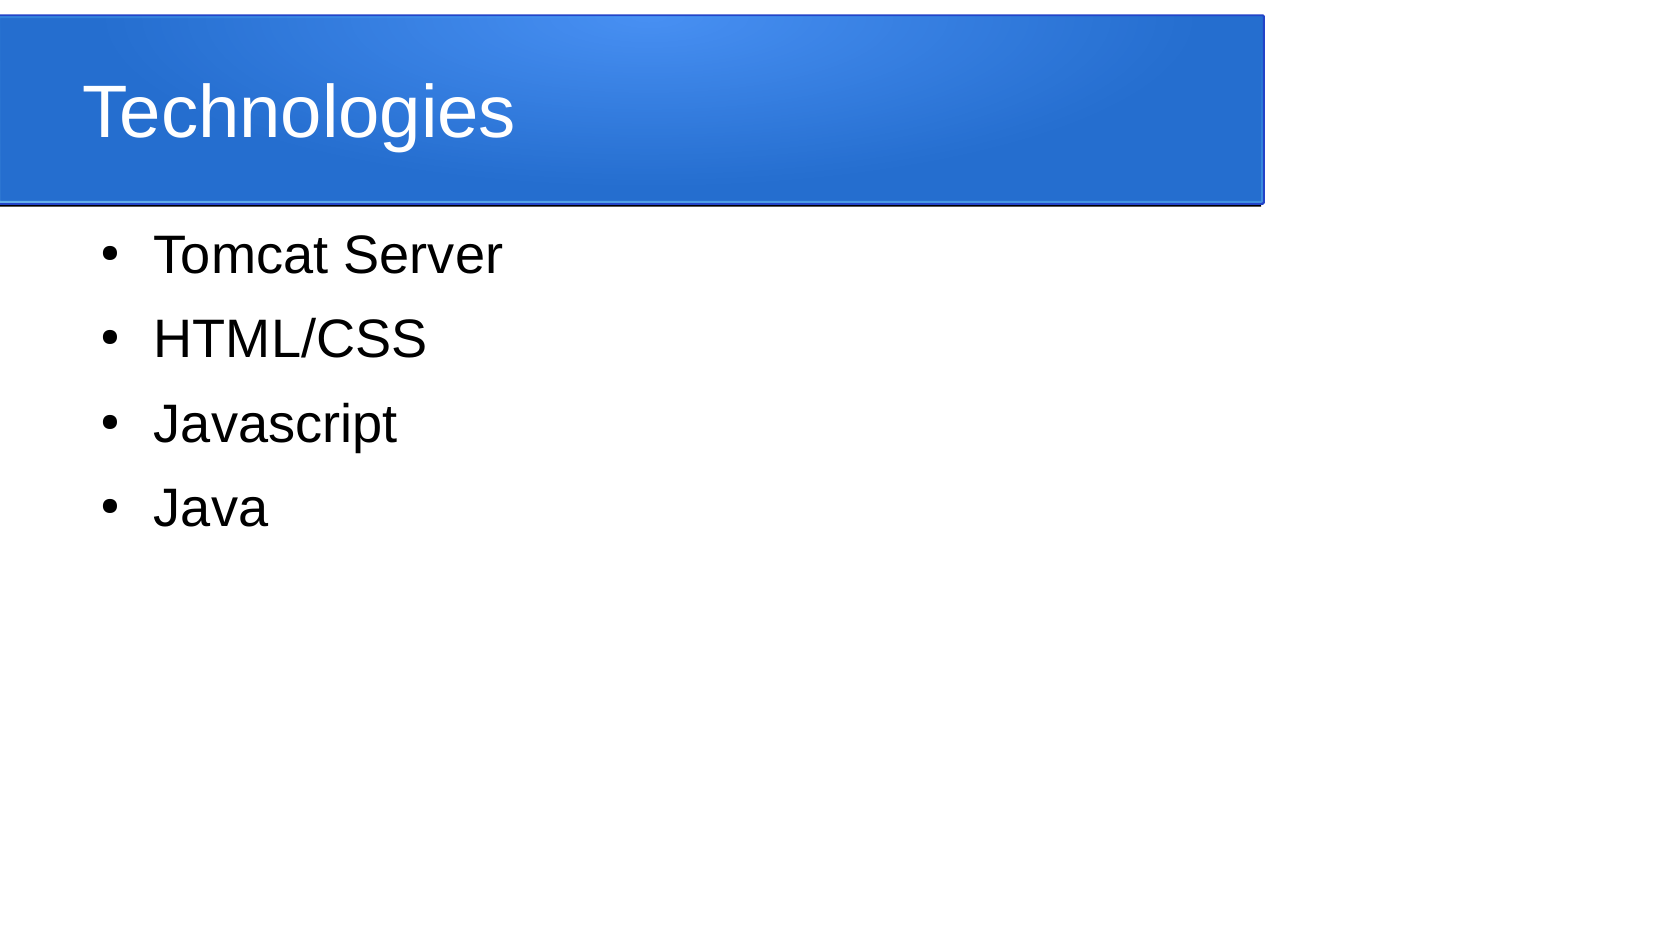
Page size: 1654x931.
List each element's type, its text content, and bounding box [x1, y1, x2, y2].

list Tomcat Server HTML/CSS Javascript Java [82, 224, 1571, 764]
title Technologies [82, 35, 1235, 189]
